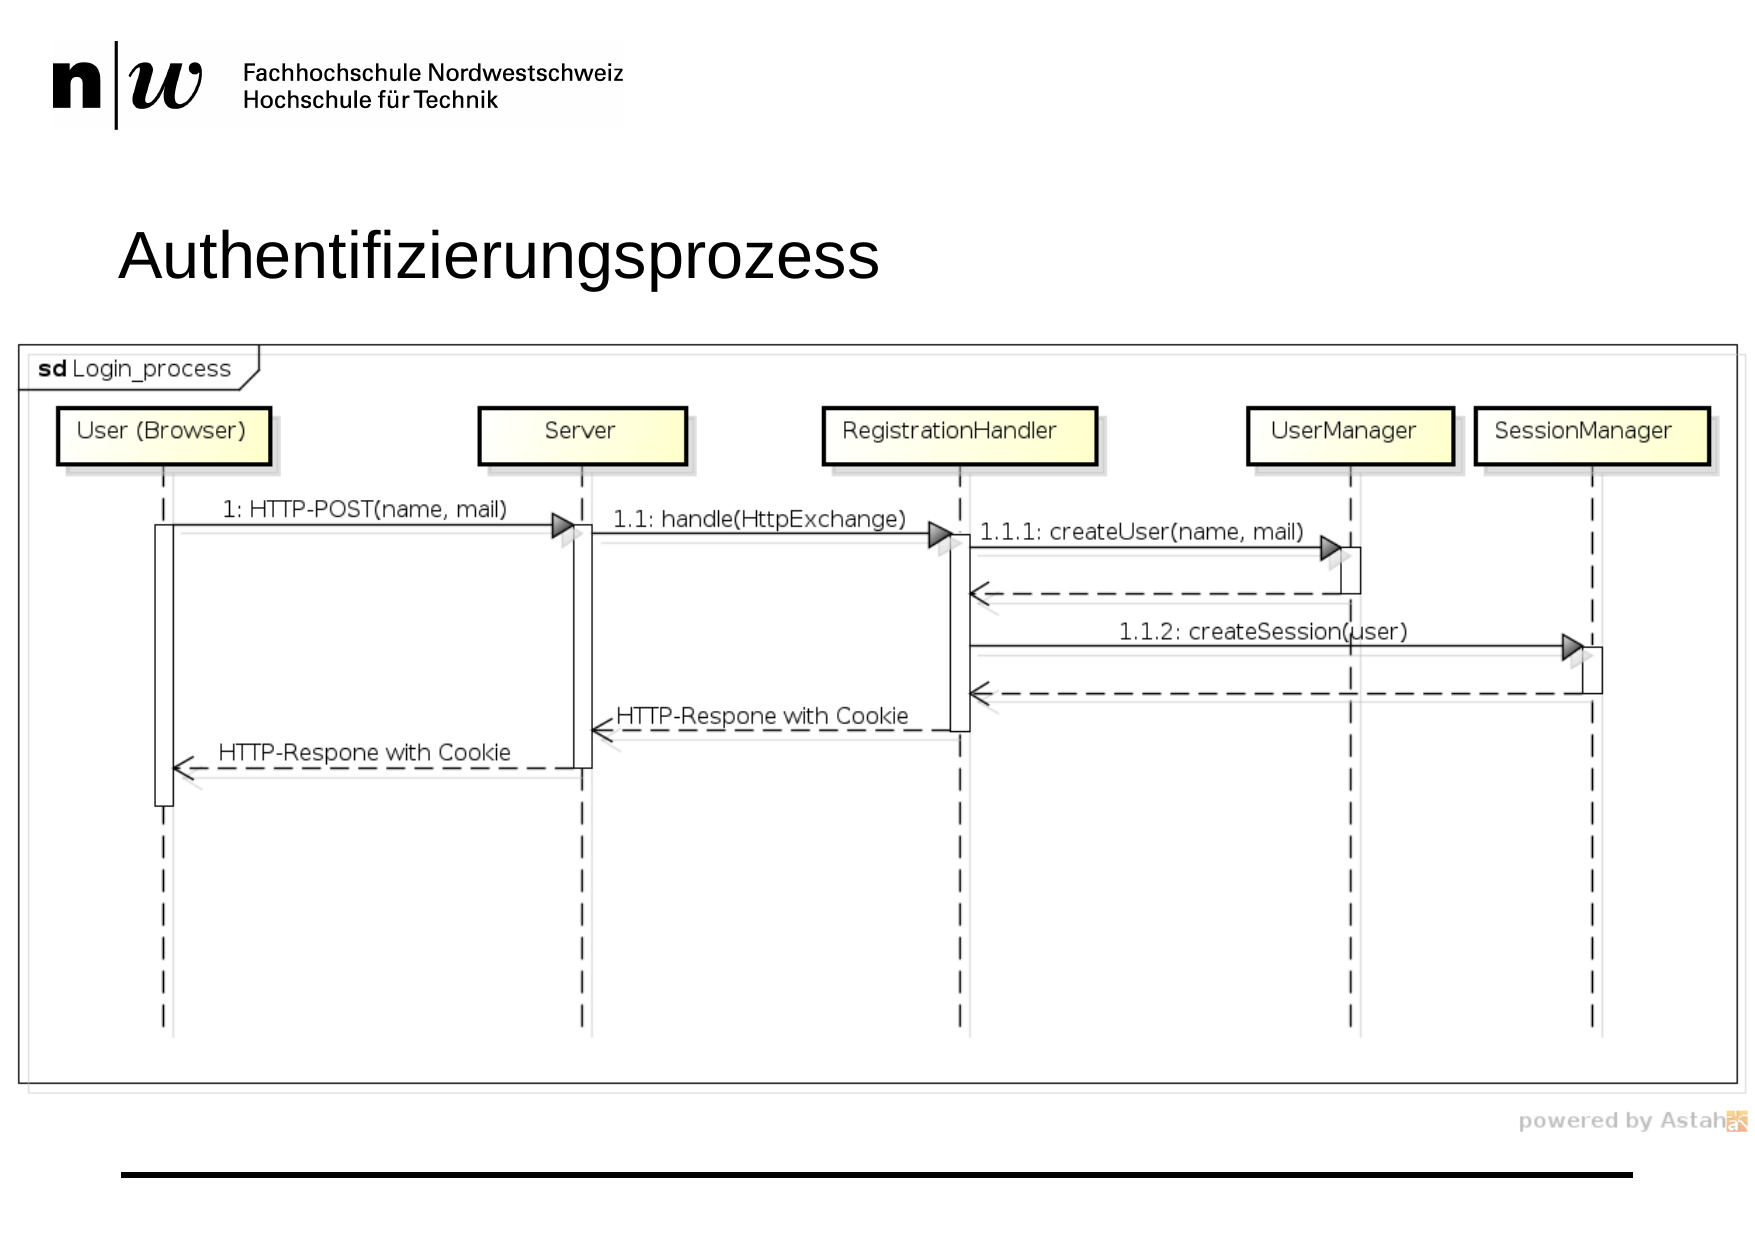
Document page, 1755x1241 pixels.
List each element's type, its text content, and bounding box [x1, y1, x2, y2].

picture [53, 41, 623, 130]
text_box Authentifizierungsprozess [118, 212, 1606, 296]
picture [0, 326, 1755, 1139]
